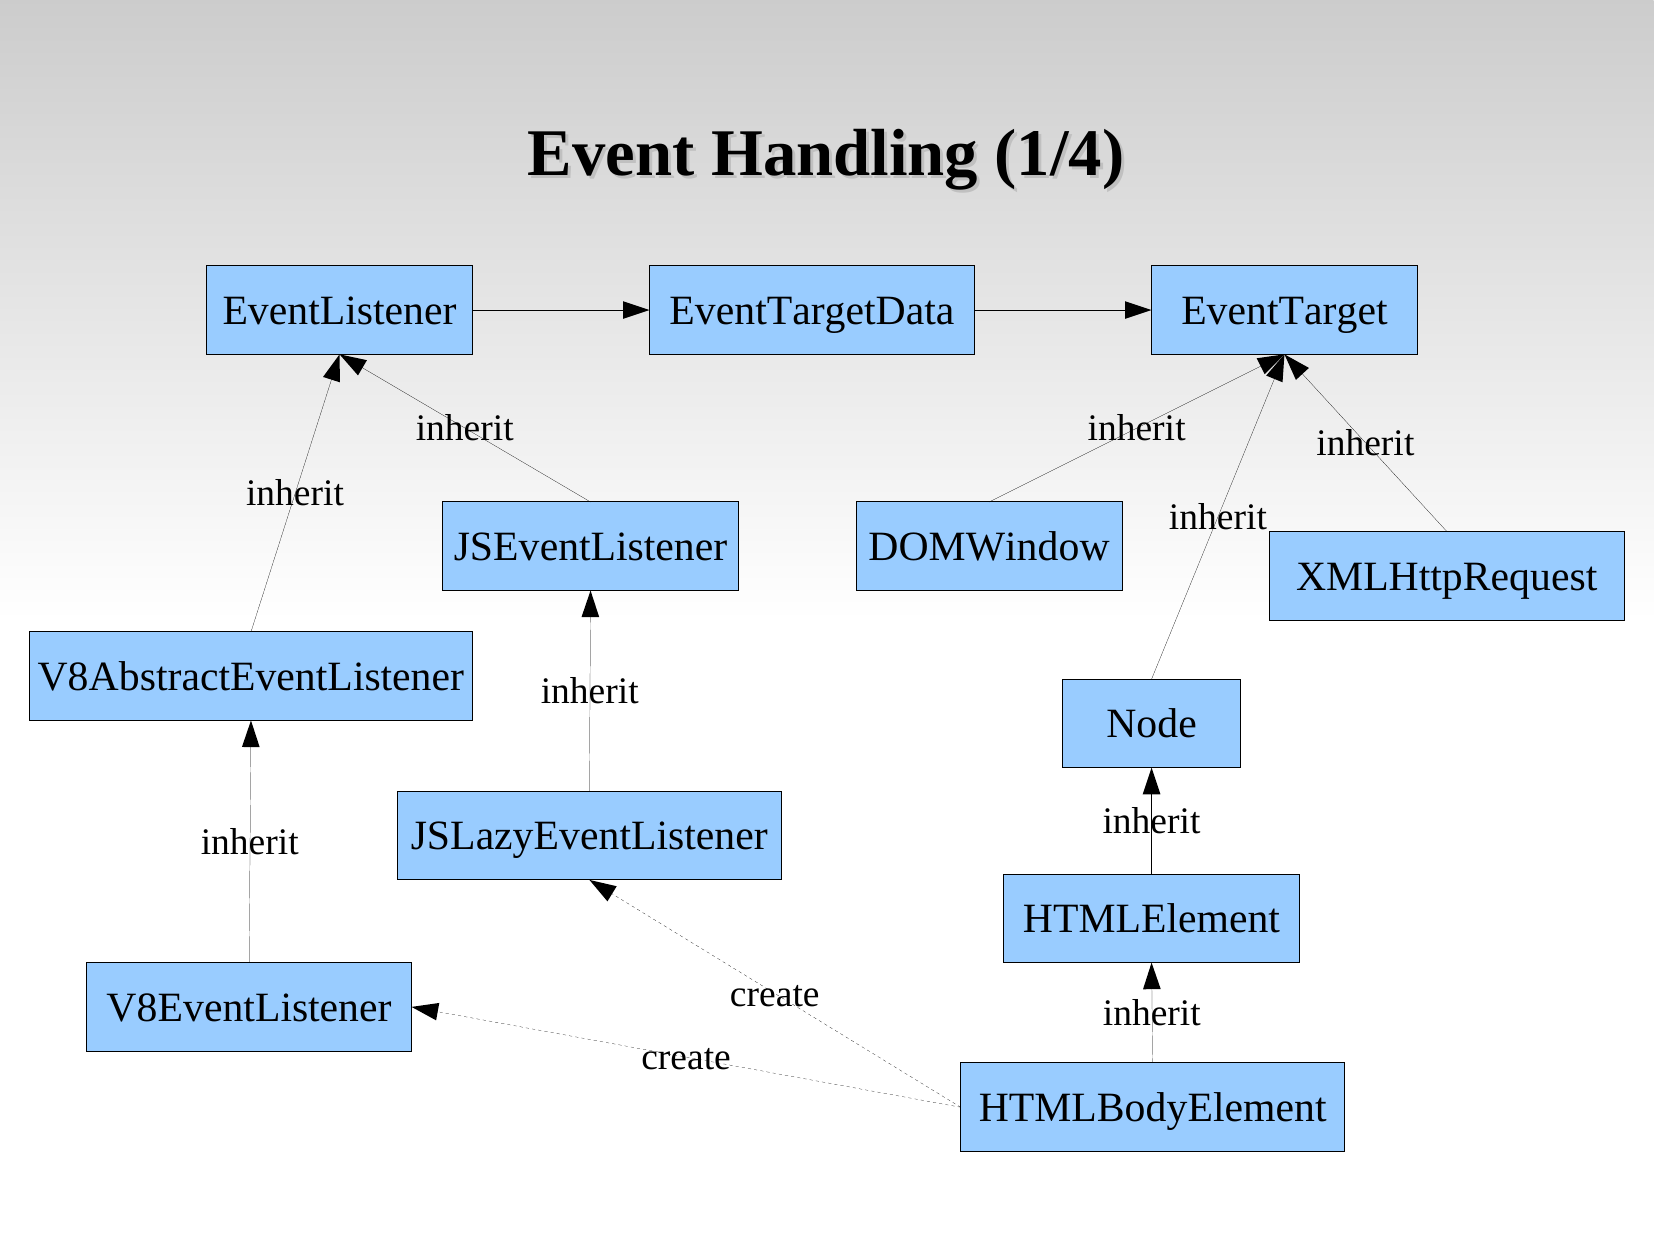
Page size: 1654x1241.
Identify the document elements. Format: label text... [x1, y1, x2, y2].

text_box Node [1062, 679, 1241, 768]
text_box V8EventListener [86, 962, 412, 1052]
text_box DOMWindow [856, 501, 1123, 591]
text_box JSEventListener [442, 501, 739, 591]
title Event Handling (1/4) [82, 49, 1571, 257]
text_box V8AbstractEventListener [29, 631, 473, 721]
text_box EventListener [206, 265, 473, 355]
text_box EventTargetData [649, 265, 975, 355]
text_box HTMLBodyElement [960, 1062, 1345, 1152]
text_box EventTarget [1151, 265, 1418, 355]
text_box JSLazyEventListener [397, 791, 782, 880]
text_box XMLHttpRequest [1269, 531, 1625, 621]
text_box HTMLElement [1003, 874, 1300, 963]
